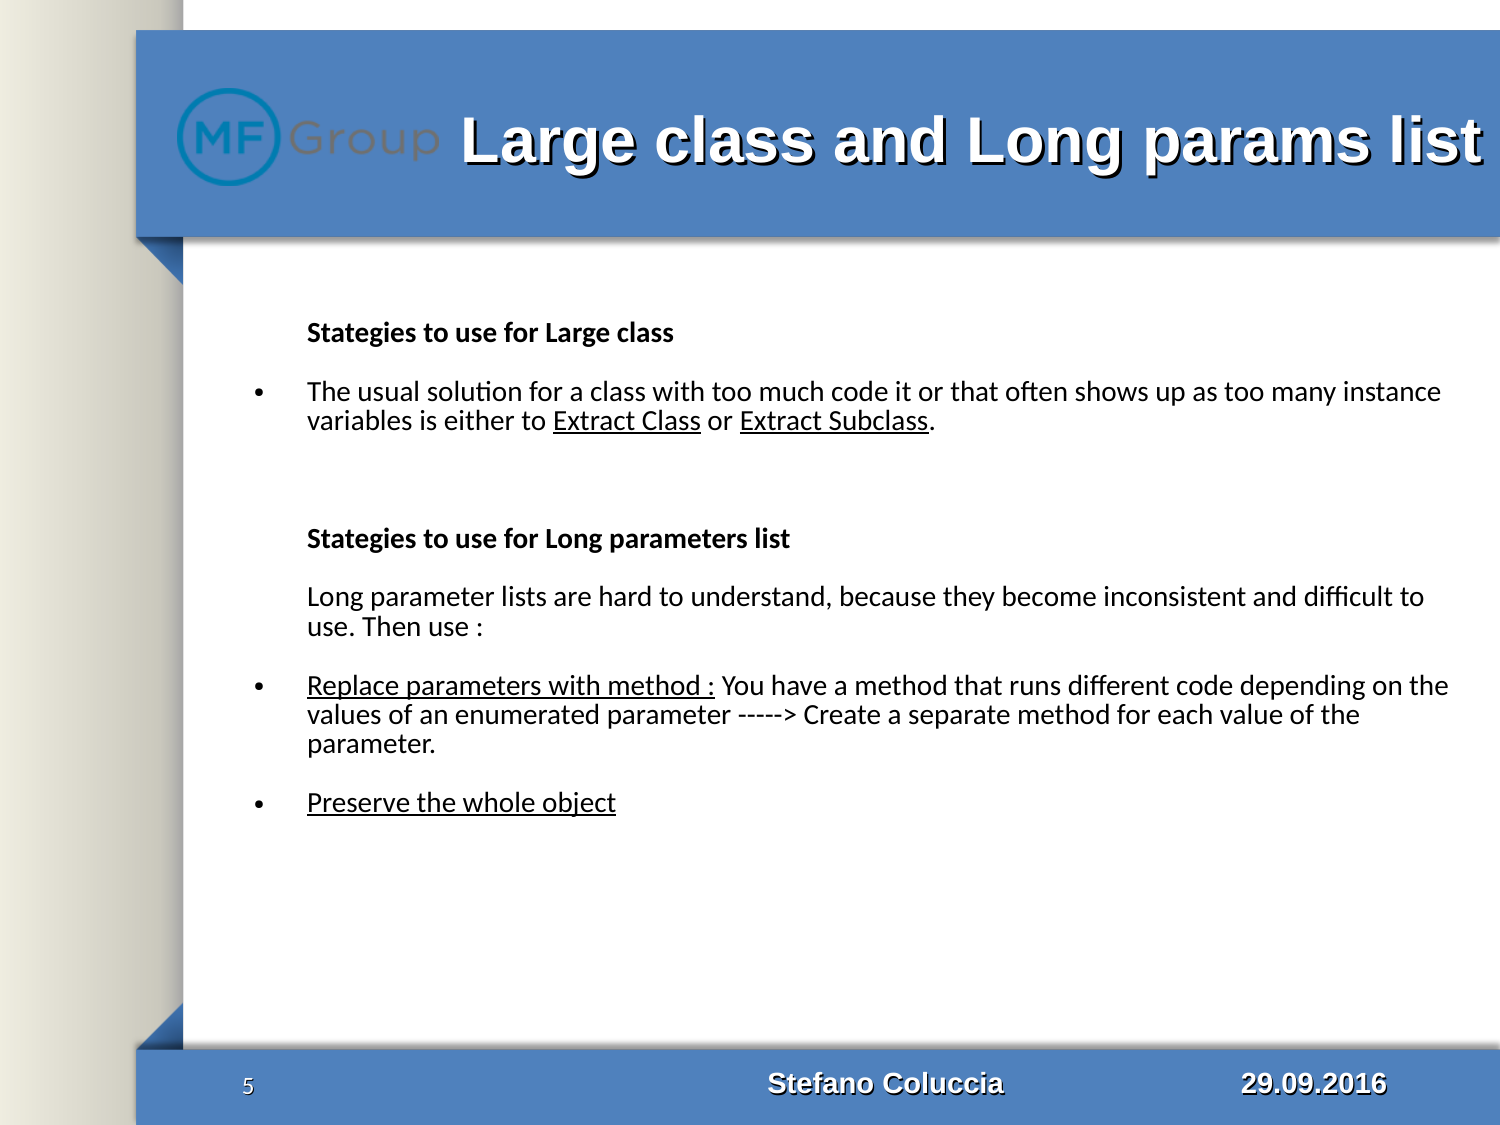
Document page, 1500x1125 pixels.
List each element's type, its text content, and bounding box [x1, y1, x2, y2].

title Large class and Long params list [442, 63, 1500, 218]
picture [0, 0, 1500, 1125]
title Stefano Coluccia [738, 1062, 1034, 1105]
list Stategies to use for Large class The usual solution for a class with too much code it or that often shows up as too many instance variables is either to Extract Class or Extract Subclass. Stategies to use for Long parameters list Long parameter lists are hard to understand, because they become inconsistent and difficult to use. Then use : Replace parameters with method : You have a method that runs different code depending on the values of an enumerated parameter -----> Create a separate method for each value of the parameter. Preserve the whole object [236, 261, 1453, 975]
title 29.09.2016 [1151, 1062, 1477, 1105]
